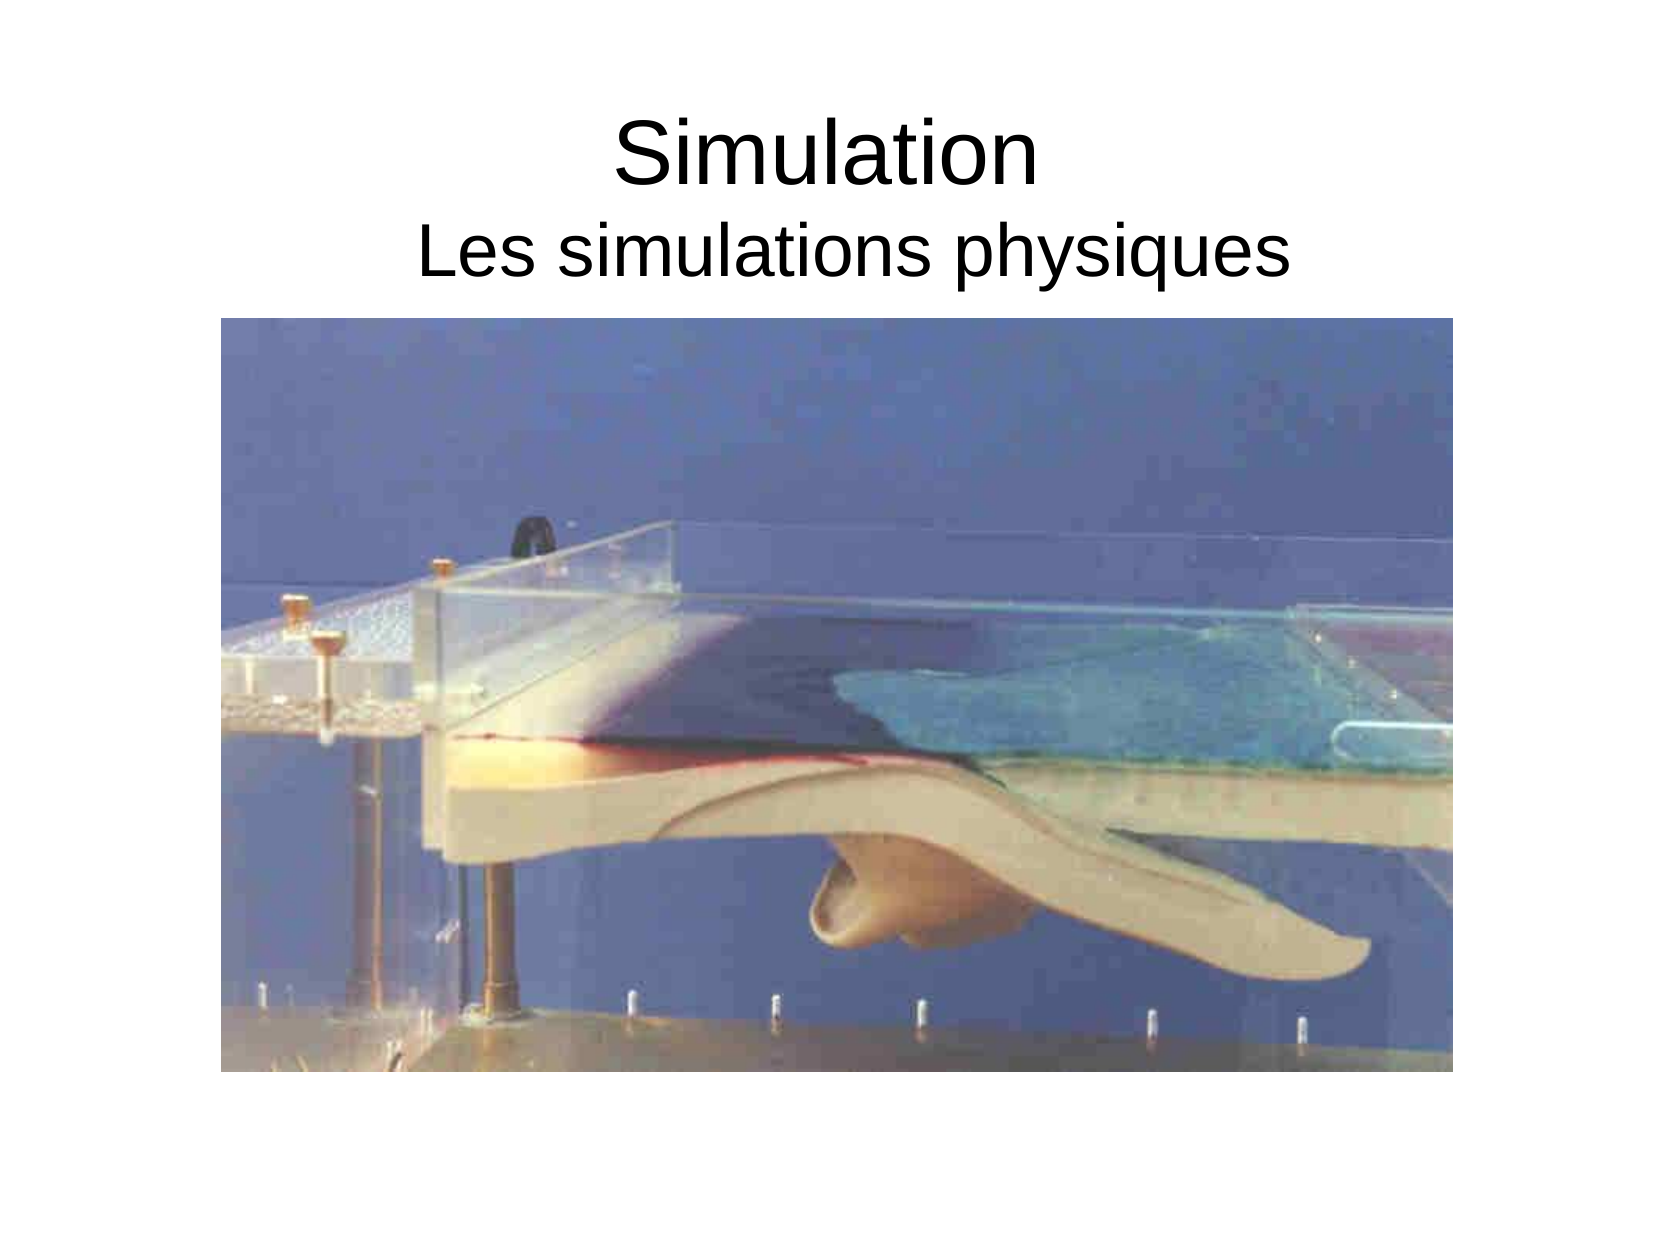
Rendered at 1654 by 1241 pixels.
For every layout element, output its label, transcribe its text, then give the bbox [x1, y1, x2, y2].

picture [221, 318, 1453, 1072]
text_box Les simulations physiques [401, 200, 1453, 308]
title Simulation [82, 49, 1571, 257]
